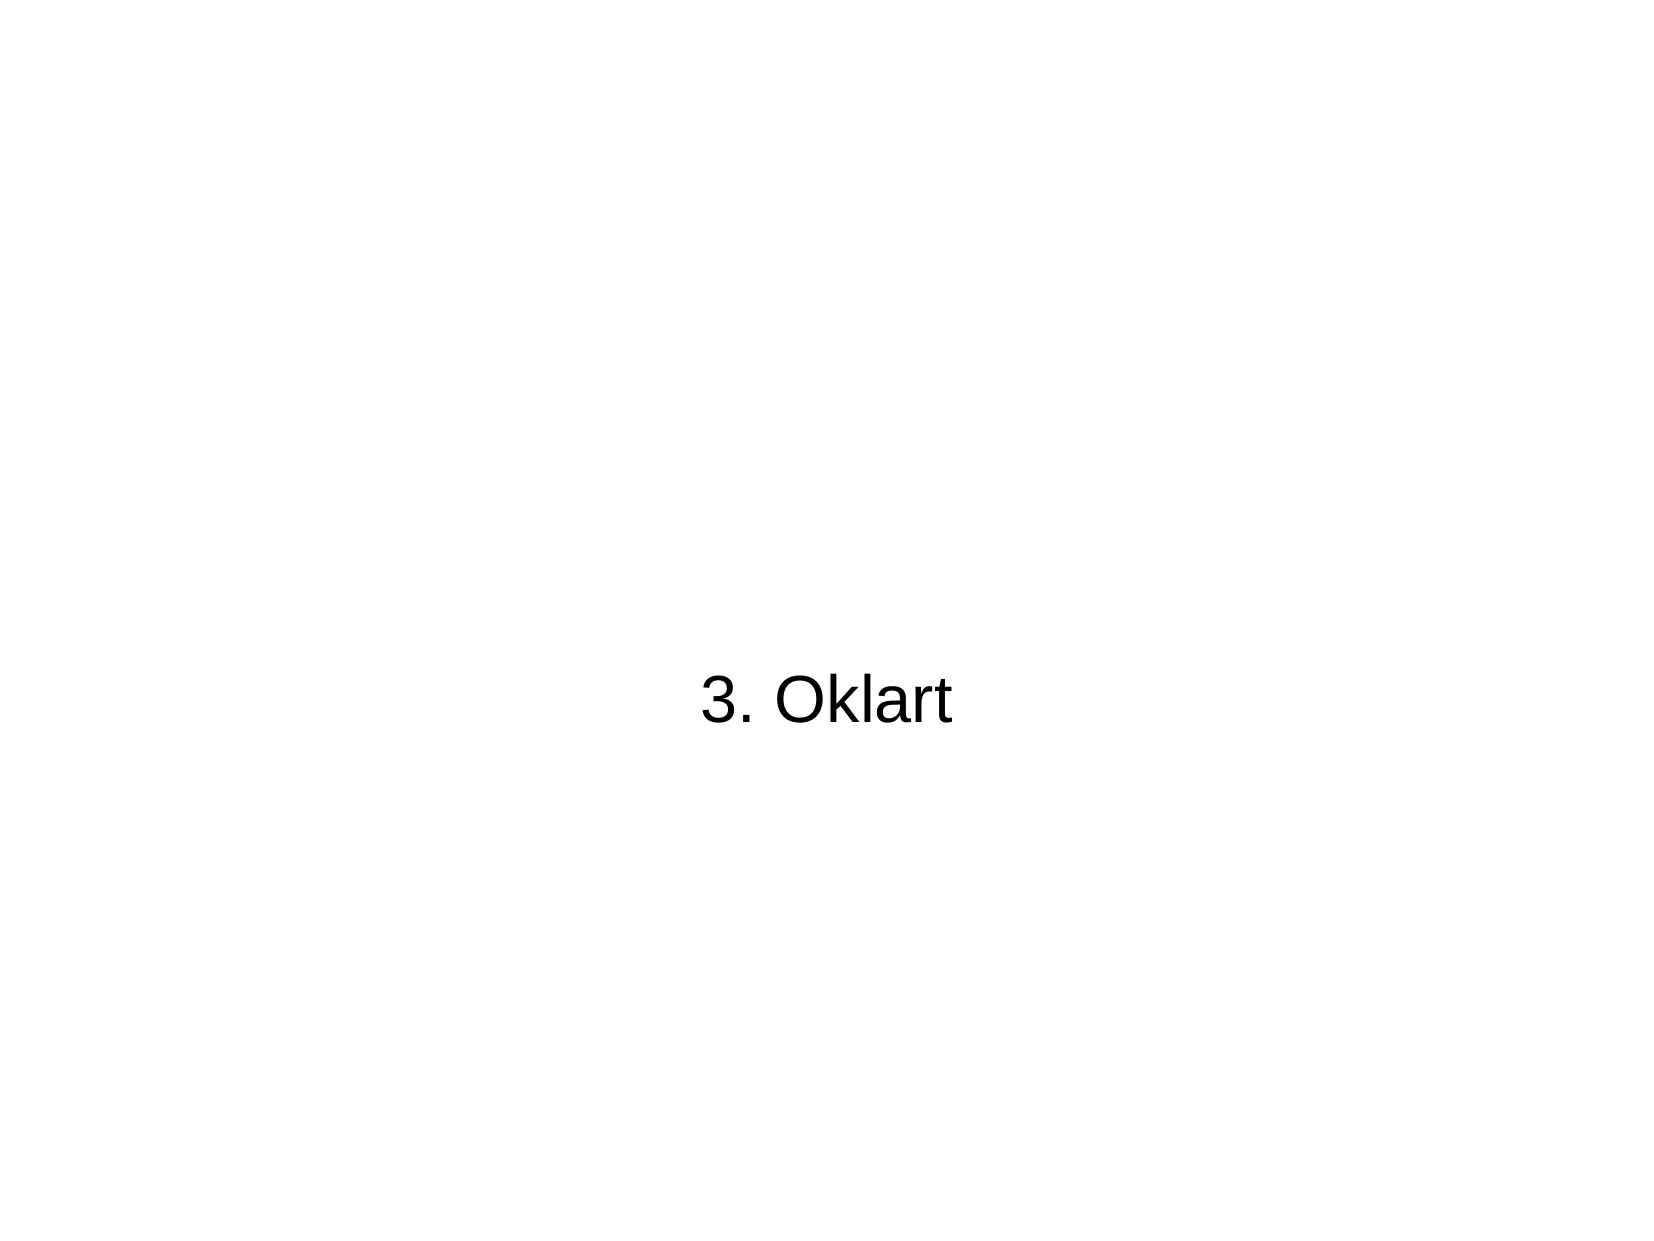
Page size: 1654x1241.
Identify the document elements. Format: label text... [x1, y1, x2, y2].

subtitle 3. Oklart [82, 290, 1571, 1109]
